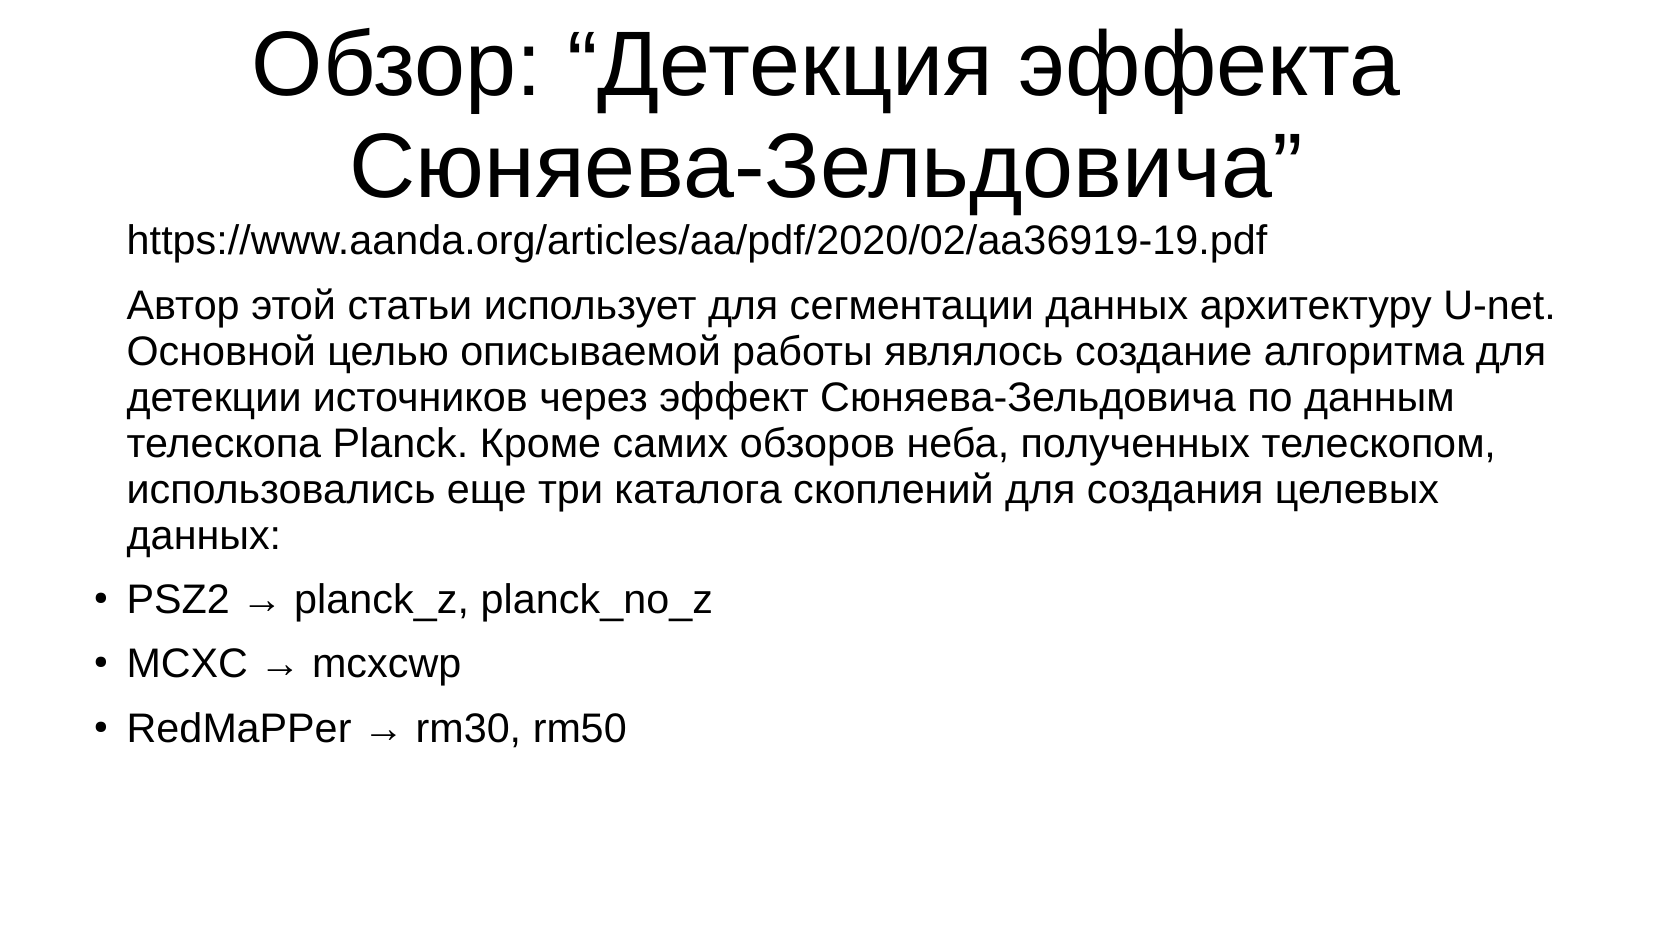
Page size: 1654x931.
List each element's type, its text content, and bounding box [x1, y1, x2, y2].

title Обзор: “Детекция эффекта Сюняева-Зельдовича” [82, 12, 1571, 217]
list https://www.aanda.org/articles/aa/pdf/2020/02/aa36919-19.pdf Автор этой статьи использует для сегментации данных архитектуру U-net. Основной целью описываемой работы являлось создание алгоритма для детекции источников через эффект Сюняева-Зельдовича по данным телескопа Planck. Кроме самих обзоров неба, полученных телескопом, использовались еще три каталога скоплений для создания целевых данных: PSZ2 → planck_z, planck_no_z MCXC → mcxcwp RedMaPPer → rm30, rm50 [82, 217, 1571, 758]
